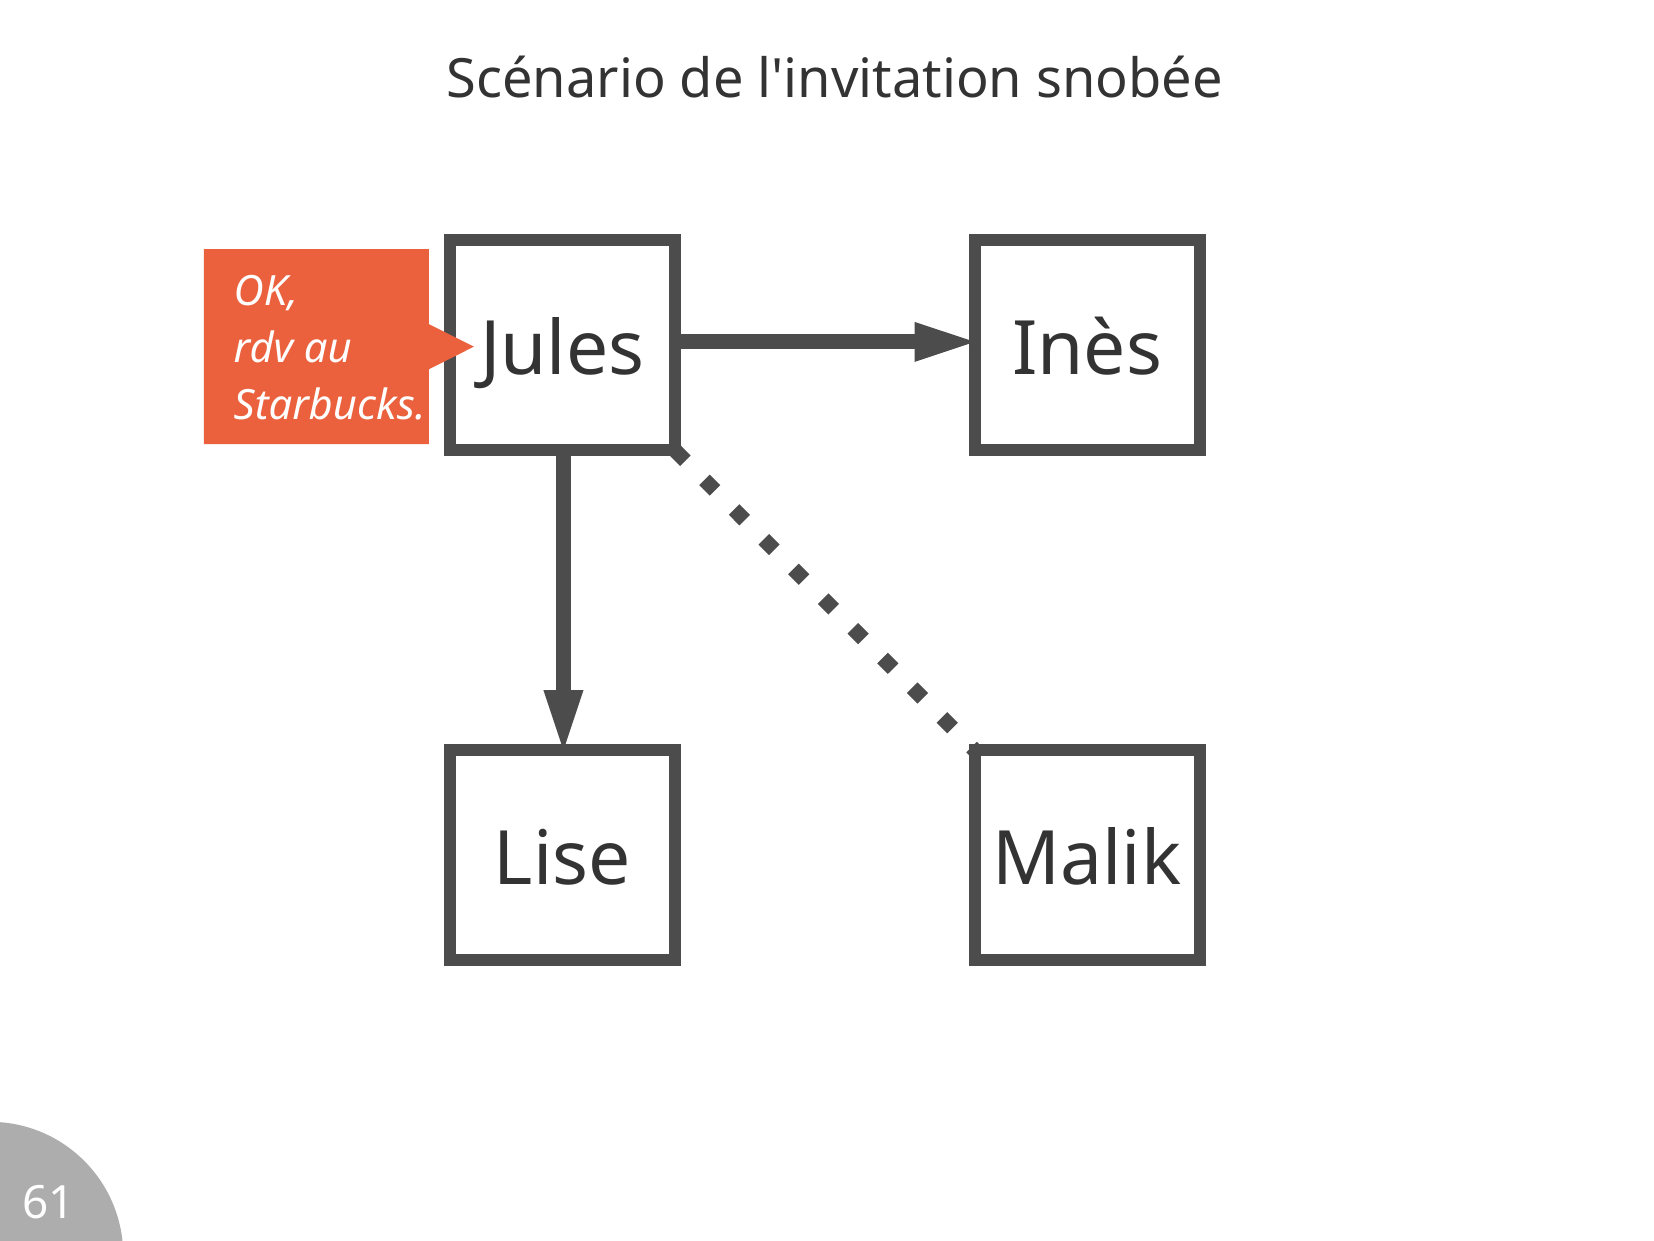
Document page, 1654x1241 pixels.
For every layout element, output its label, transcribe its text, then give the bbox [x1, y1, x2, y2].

text_box Malik [974, 750, 1200, 961]
text_box Jules [449, 240, 675, 451]
text_box [429, 324, 474, 370]
text_box Lise [449, 750, 675, 961]
text_box Scénario de l'invitation snobée [50, 3, 1621, 151]
text_box OK, rdv au Starbucks. [203, 249, 429, 445]
text_box Inès [974, 240, 1200, 451]
